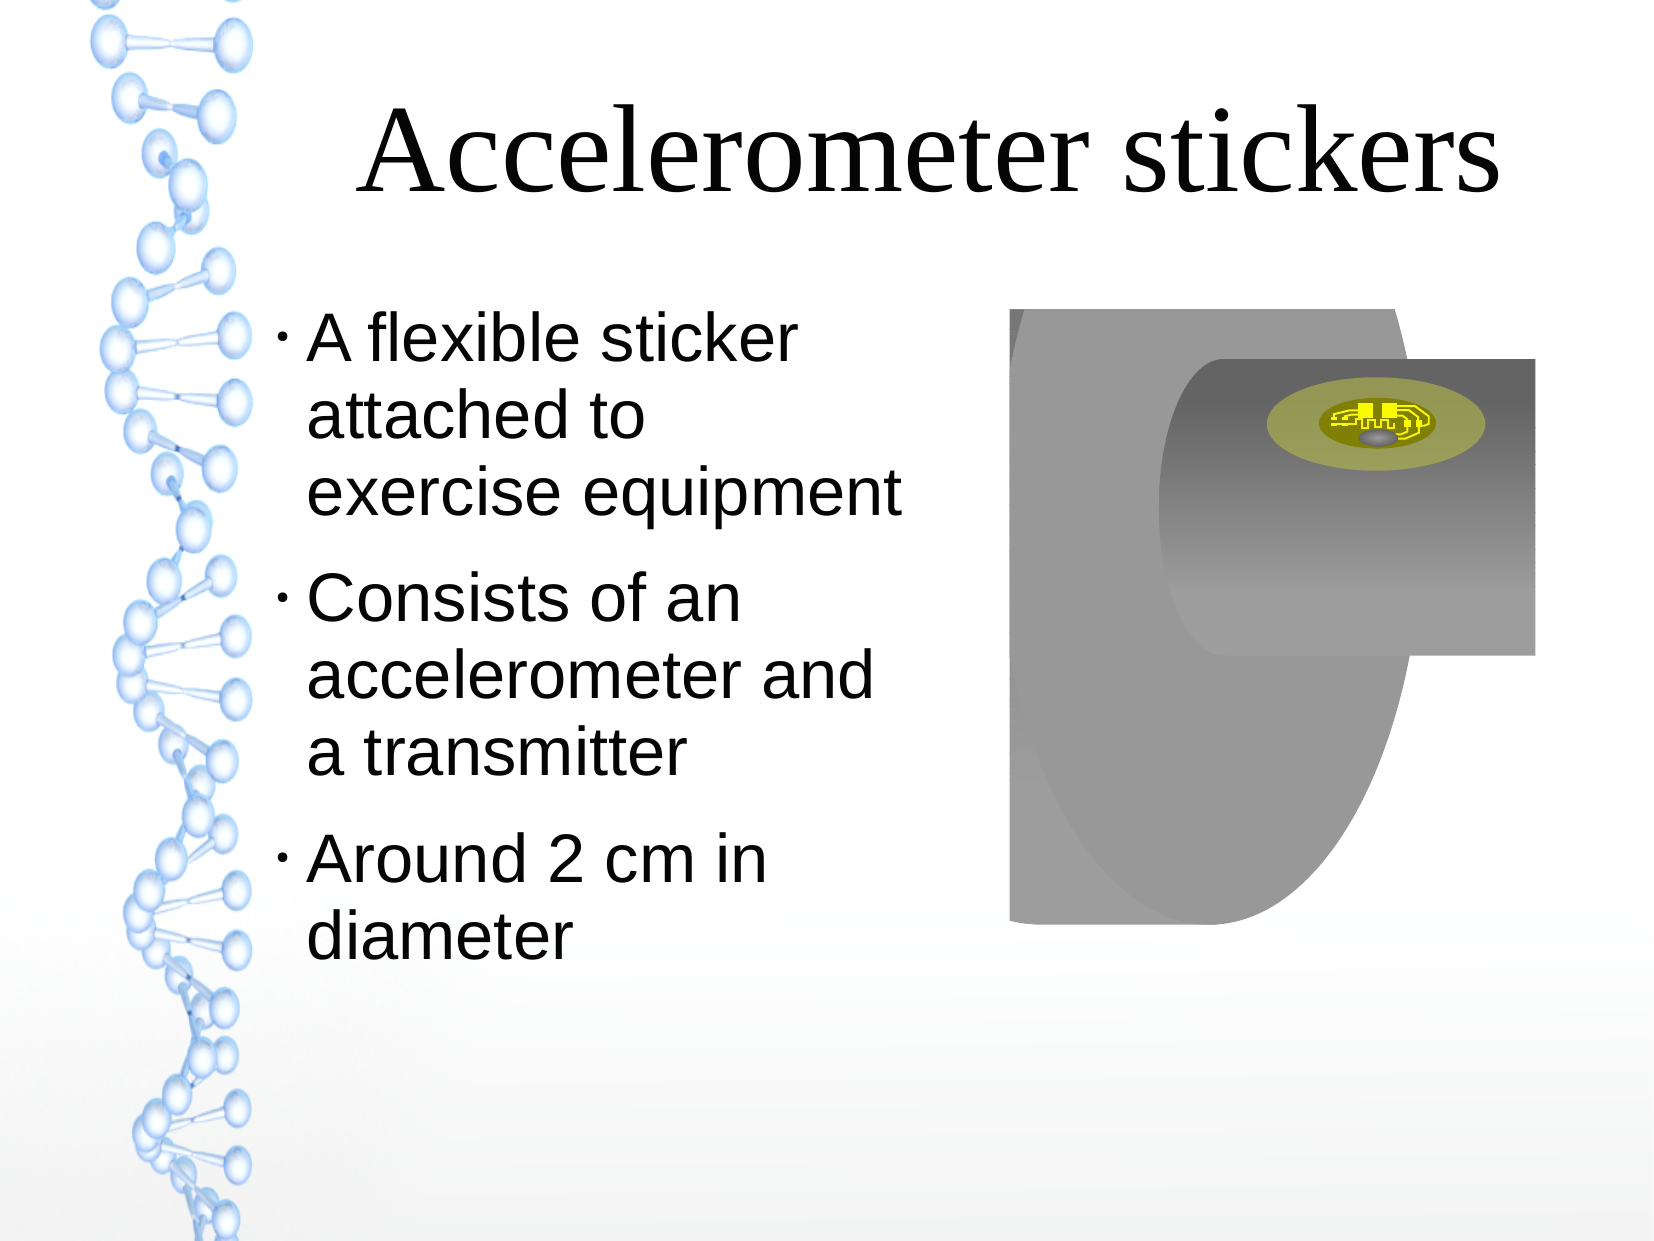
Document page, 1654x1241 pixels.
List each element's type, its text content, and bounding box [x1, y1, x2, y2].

picture [0, 0, 1654, 1241]
title Accelerometer stickers [265, 47, 1595, 252]
list A flexible sticker attached to exercise equipment Consists of an accelerometer and a transmitter Around 2 cm in diameter [265, 299, 915, 1019]
